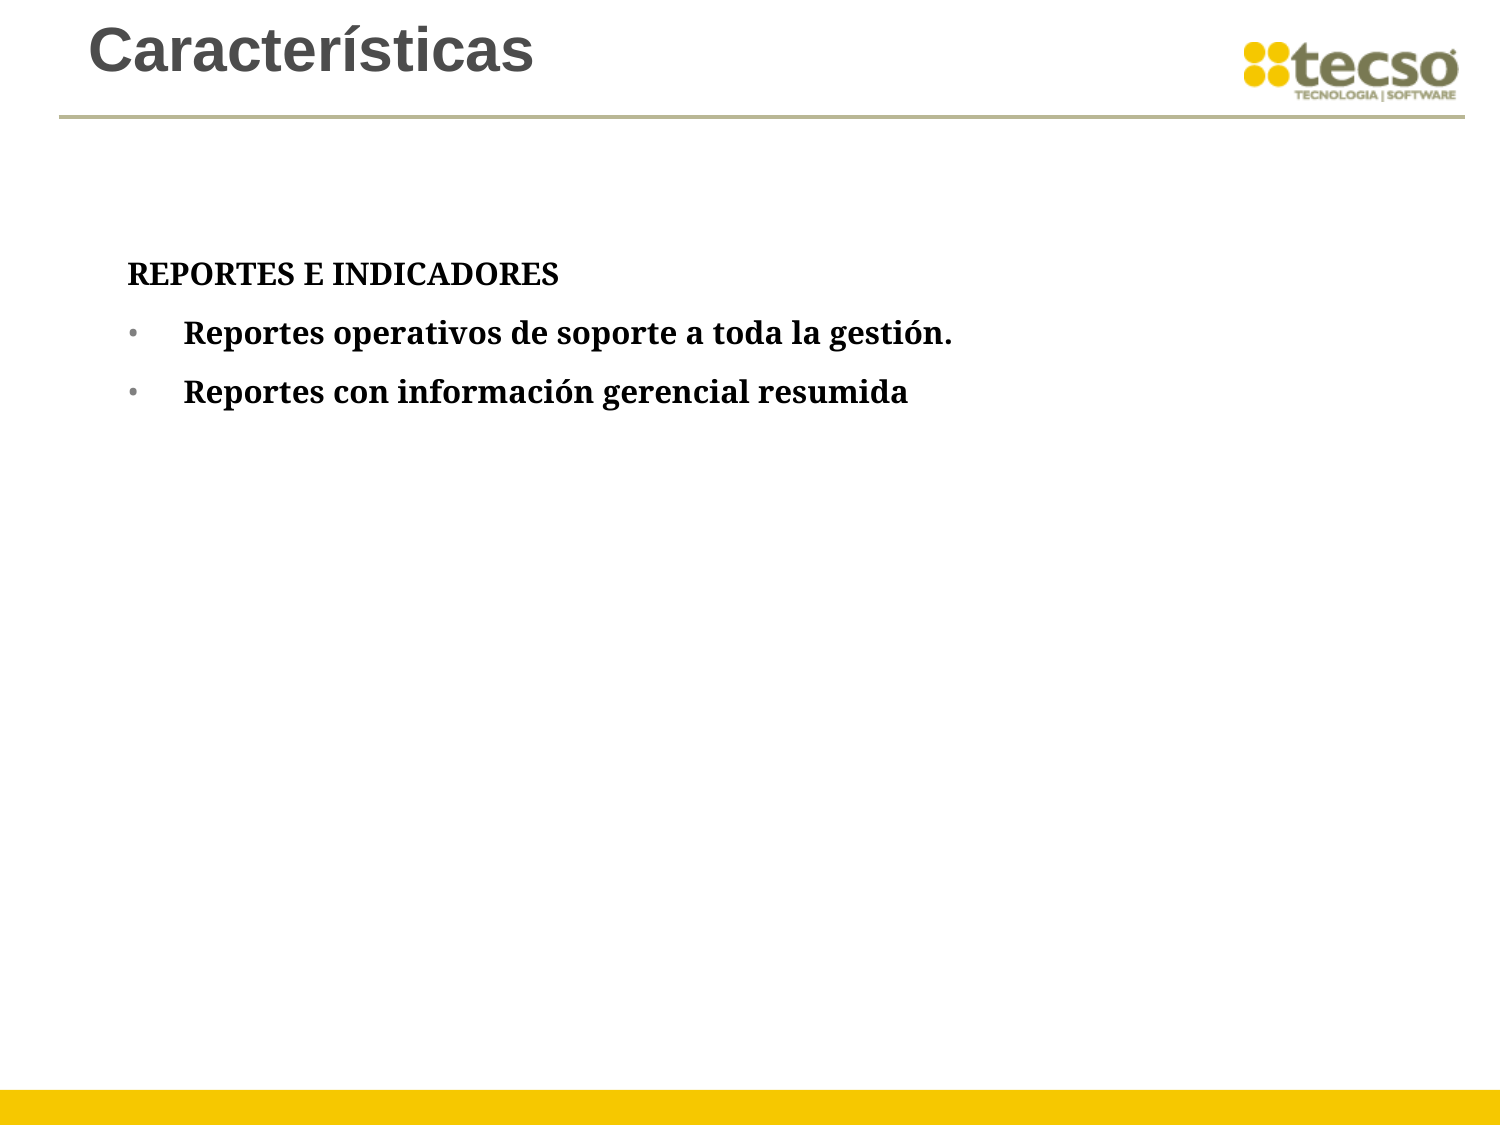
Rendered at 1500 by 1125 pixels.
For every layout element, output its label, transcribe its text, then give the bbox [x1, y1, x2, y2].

picture [1244, 42, 1459, 102]
title Características [73, 6, 1238, 211]
list REPORTES E INDICADORES Reportes operativos de soporte a toda la gestión. Reportes con información gerencial resumida [112, 184, 1426, 1013]
